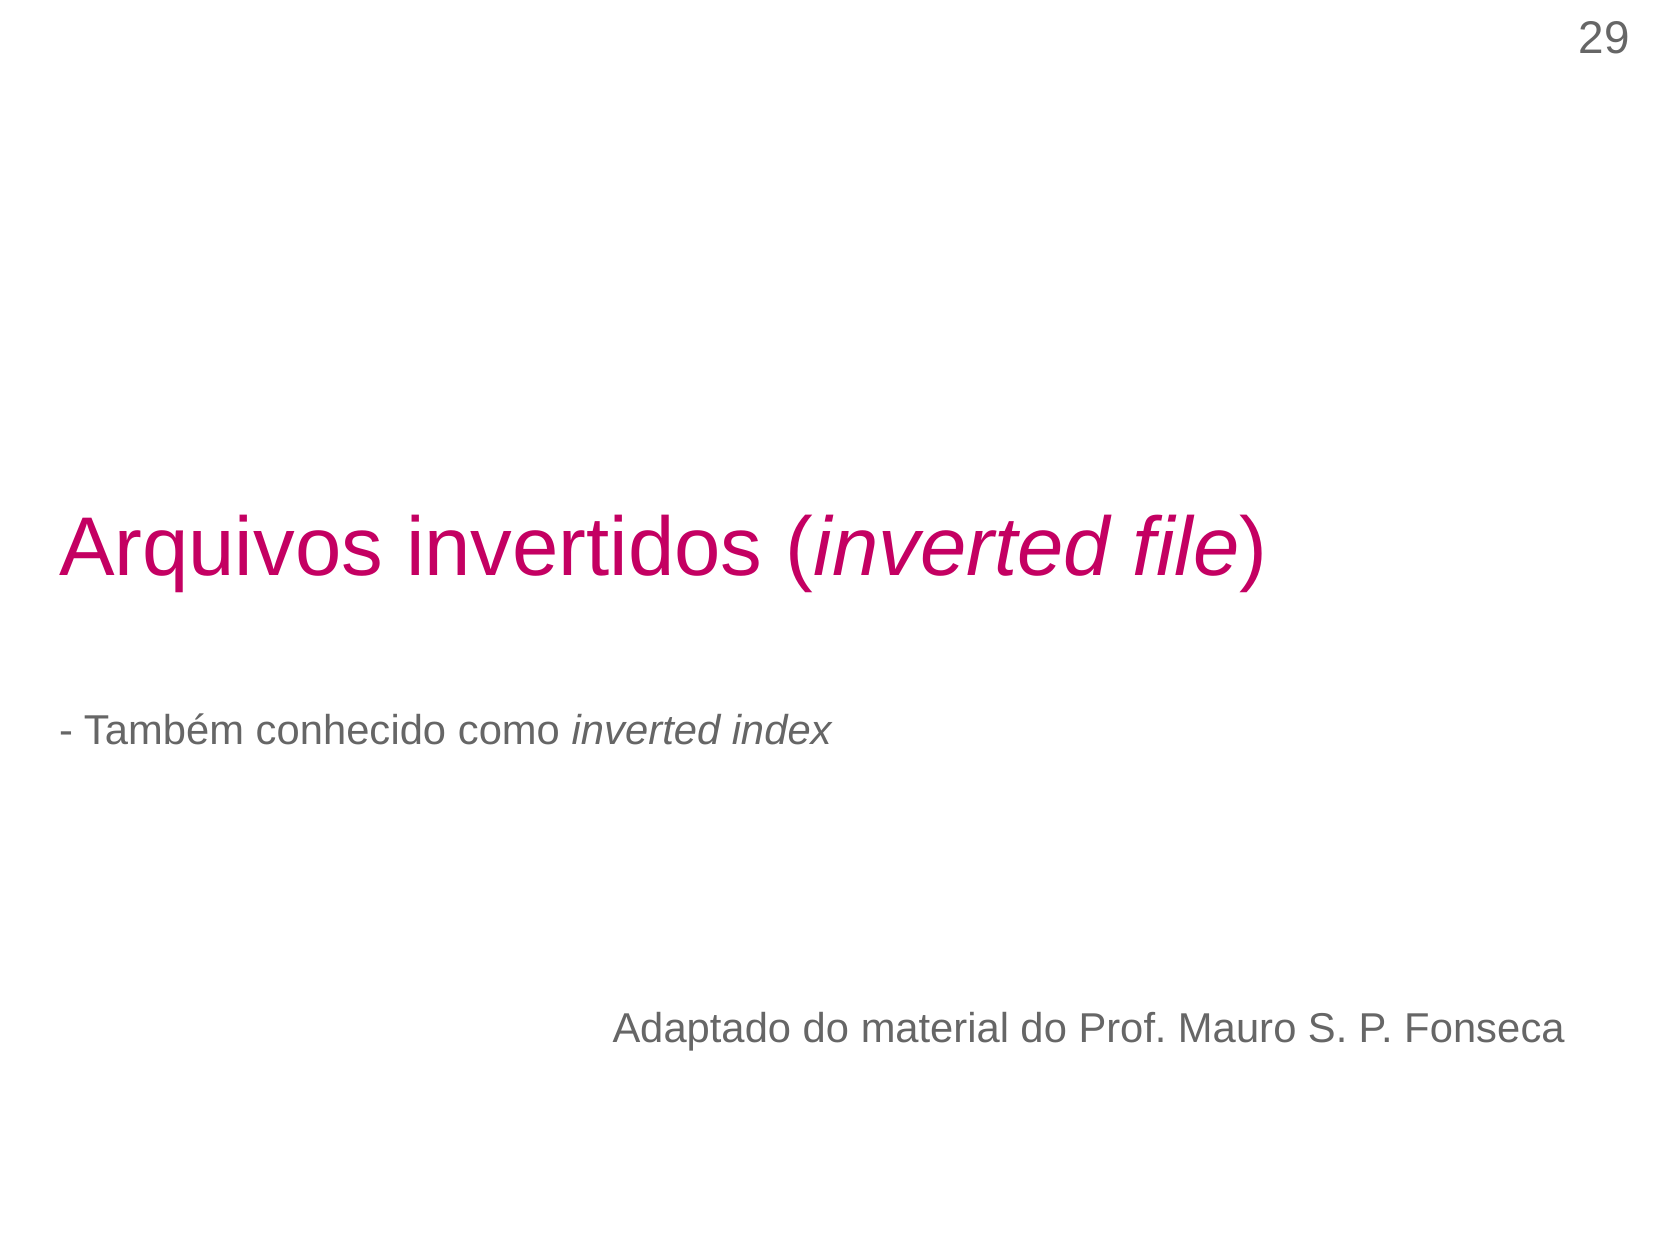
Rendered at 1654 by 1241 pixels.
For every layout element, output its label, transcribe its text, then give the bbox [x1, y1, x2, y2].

list Adaptado do material do Prof. Mauro S. P. Fonseca [88, 998, 1565, 1211]
title Arquivos invertidos (inverted file) - Também conhecido como inverted index [59, 29, 1595, 1211]
